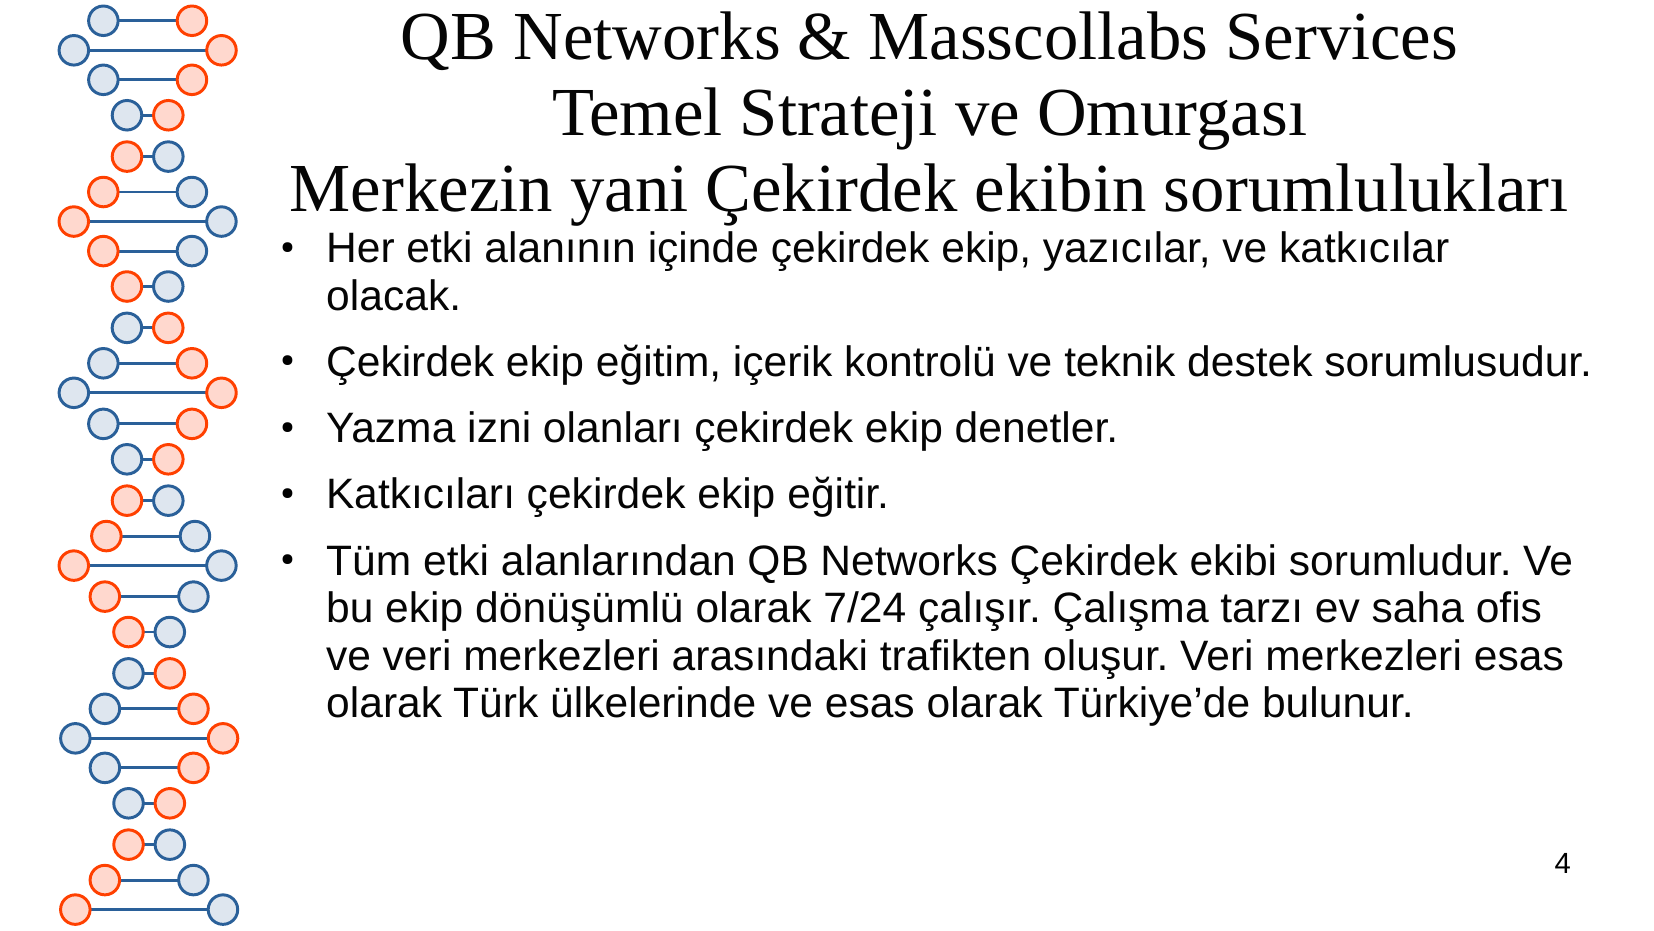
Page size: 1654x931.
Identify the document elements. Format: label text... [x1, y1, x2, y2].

list Her etki alanının içinde çekirdek ekip, yazıcılar, ve katkıcılar olacak. Çekirdek ekip eğitim, içerik kontrolü ve teknik destek sorumlusudur. Yazma izni olanları çekirdek ekip denetler. Katkıcıları çekirdek ekip eğitir. Tüm etki alanlarından QB Networks Çekirdek ekibi sorumludur. Ve bu ekip dönüşümlü olarak 7/24 çalışır. Çalışma tarzı ev saha ofis ve veri merkezleri arasındaki trafikten oluşur. Veri merkezleri esas olarak Türk ülkelerinde ve esas olarak Türkiye’de bulunur. [265, 224, 1595, 764]
title QB Networks & Masscollabs Services Temel Strateji ve Omurgası Merkezin yani Çekirdek ekibin sorumlulukları [265, 0, 1595, 224]
